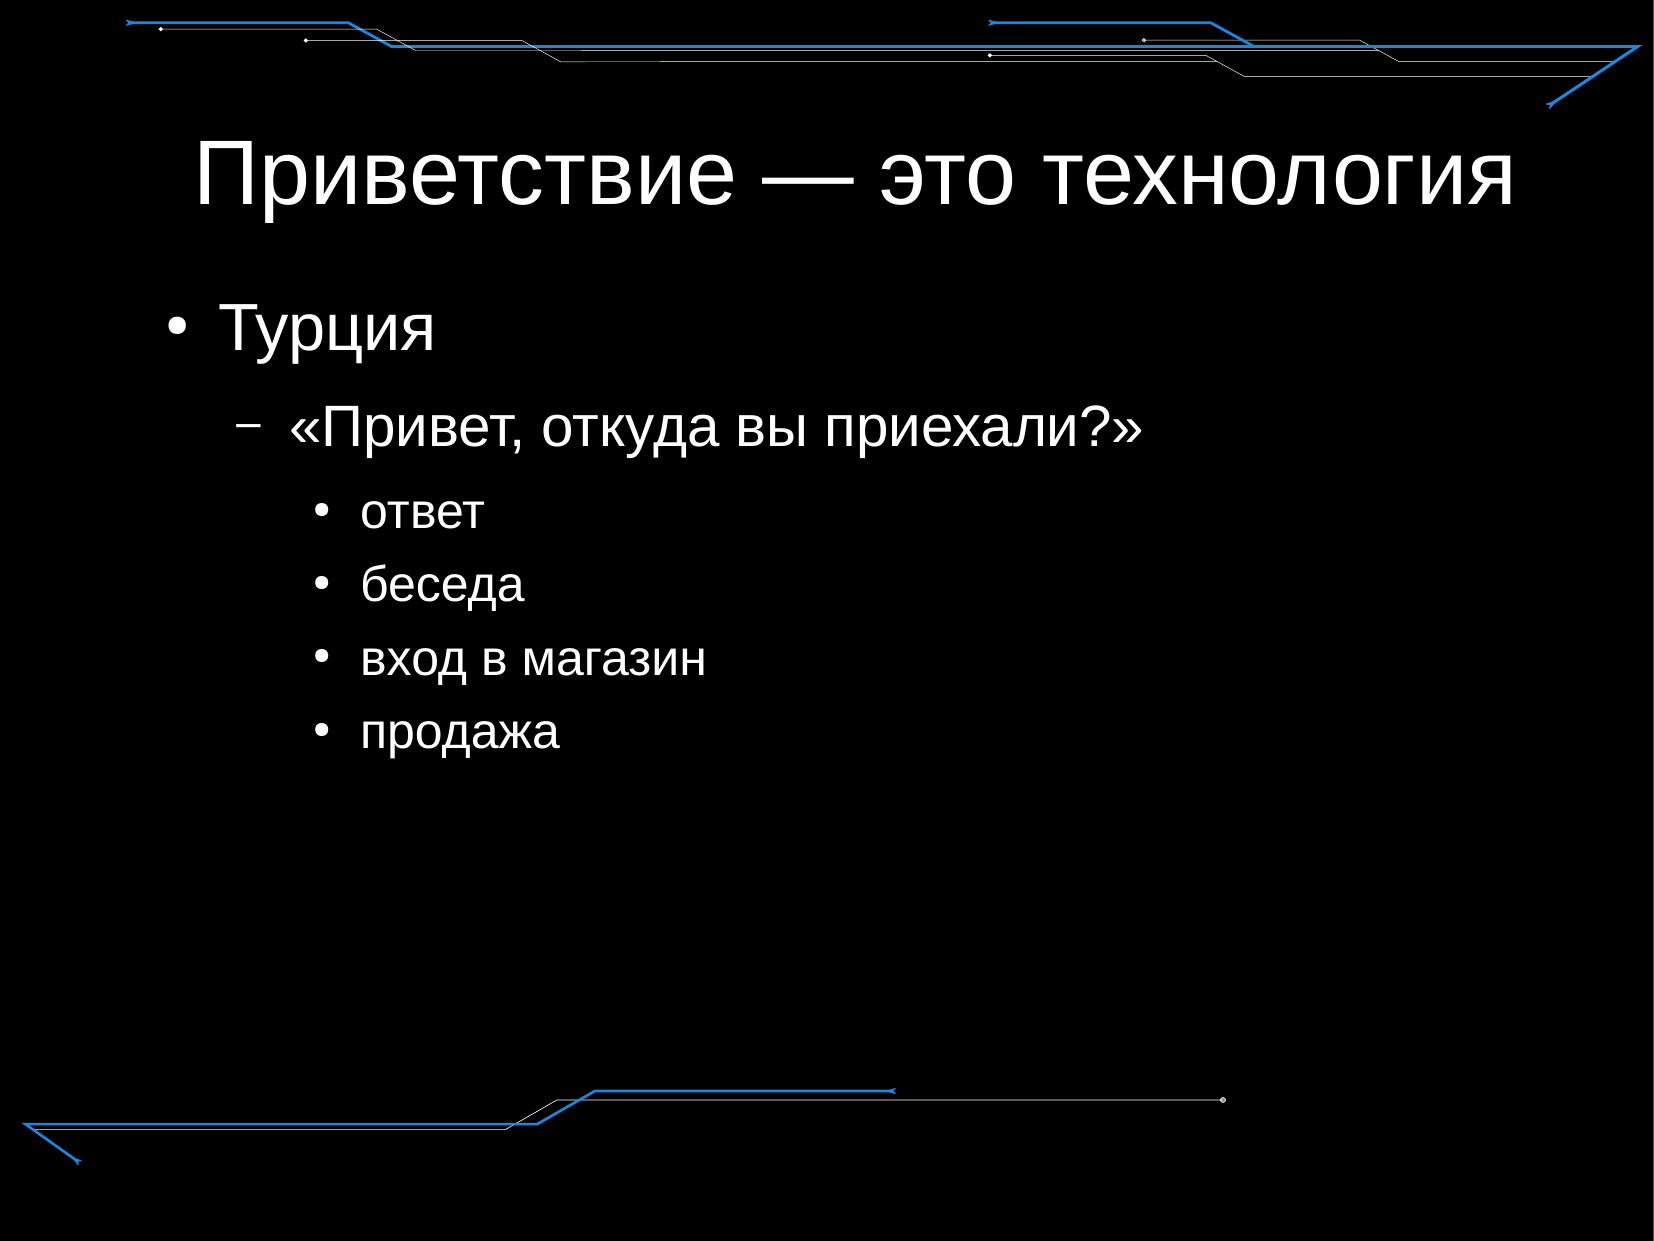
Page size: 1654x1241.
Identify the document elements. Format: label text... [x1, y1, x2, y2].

title Приветствие — это технология [147, 84, 1565, 262]
list Турция «Привет, откуда вы приехали?» ответ беседа вход в магазин продажа [147, 289, 1565, 1010]
